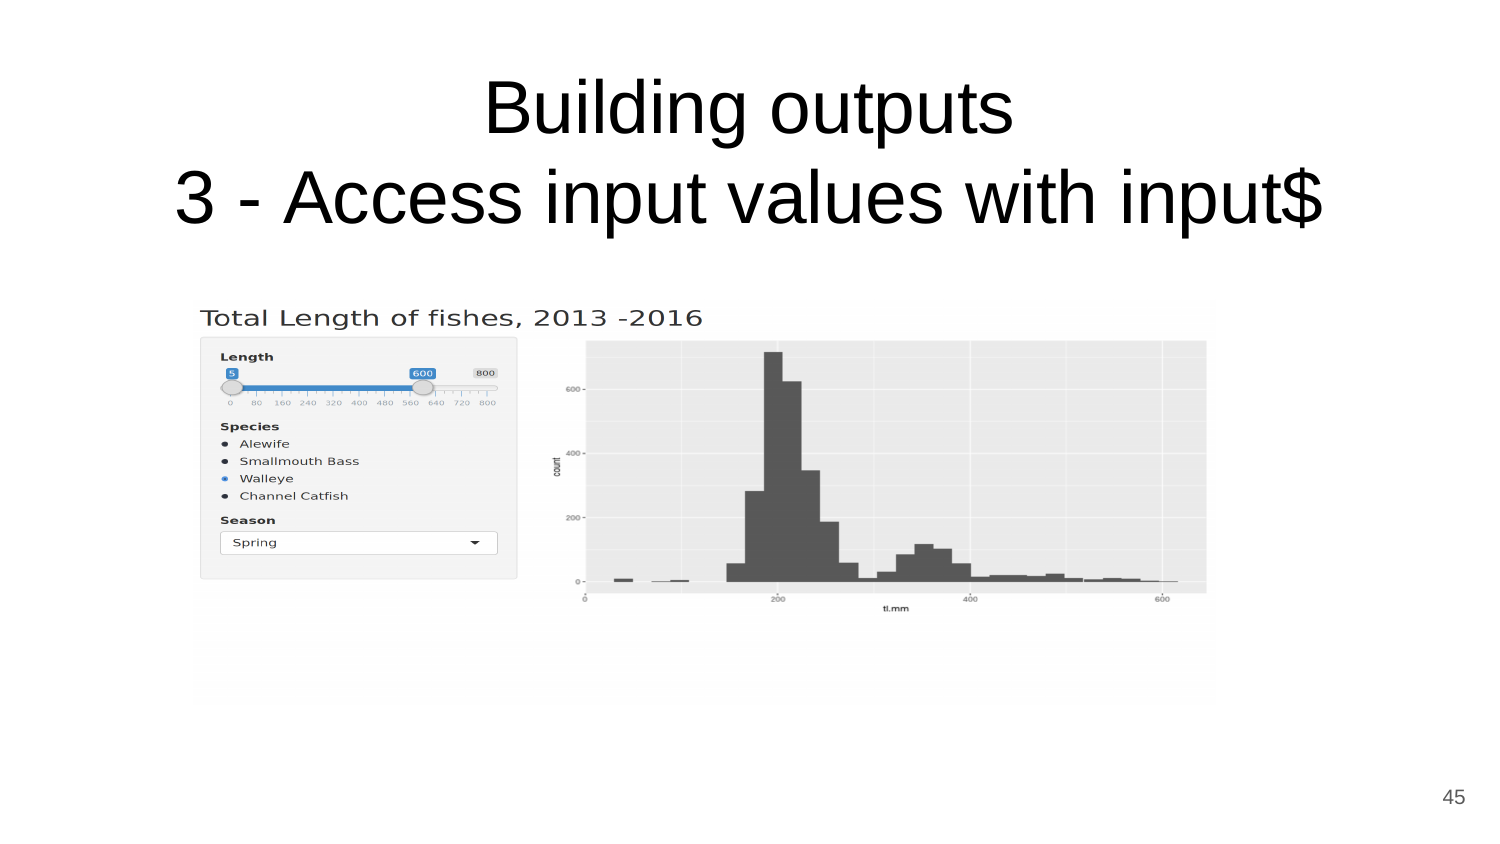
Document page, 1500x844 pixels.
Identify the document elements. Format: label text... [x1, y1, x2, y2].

picture [193, 299, 1216, 705]
slide_number <number> [1438, 783, 1470, 844]
title Building outputs 3 - Access input values with input$ [172, 56, 1326, 240]
